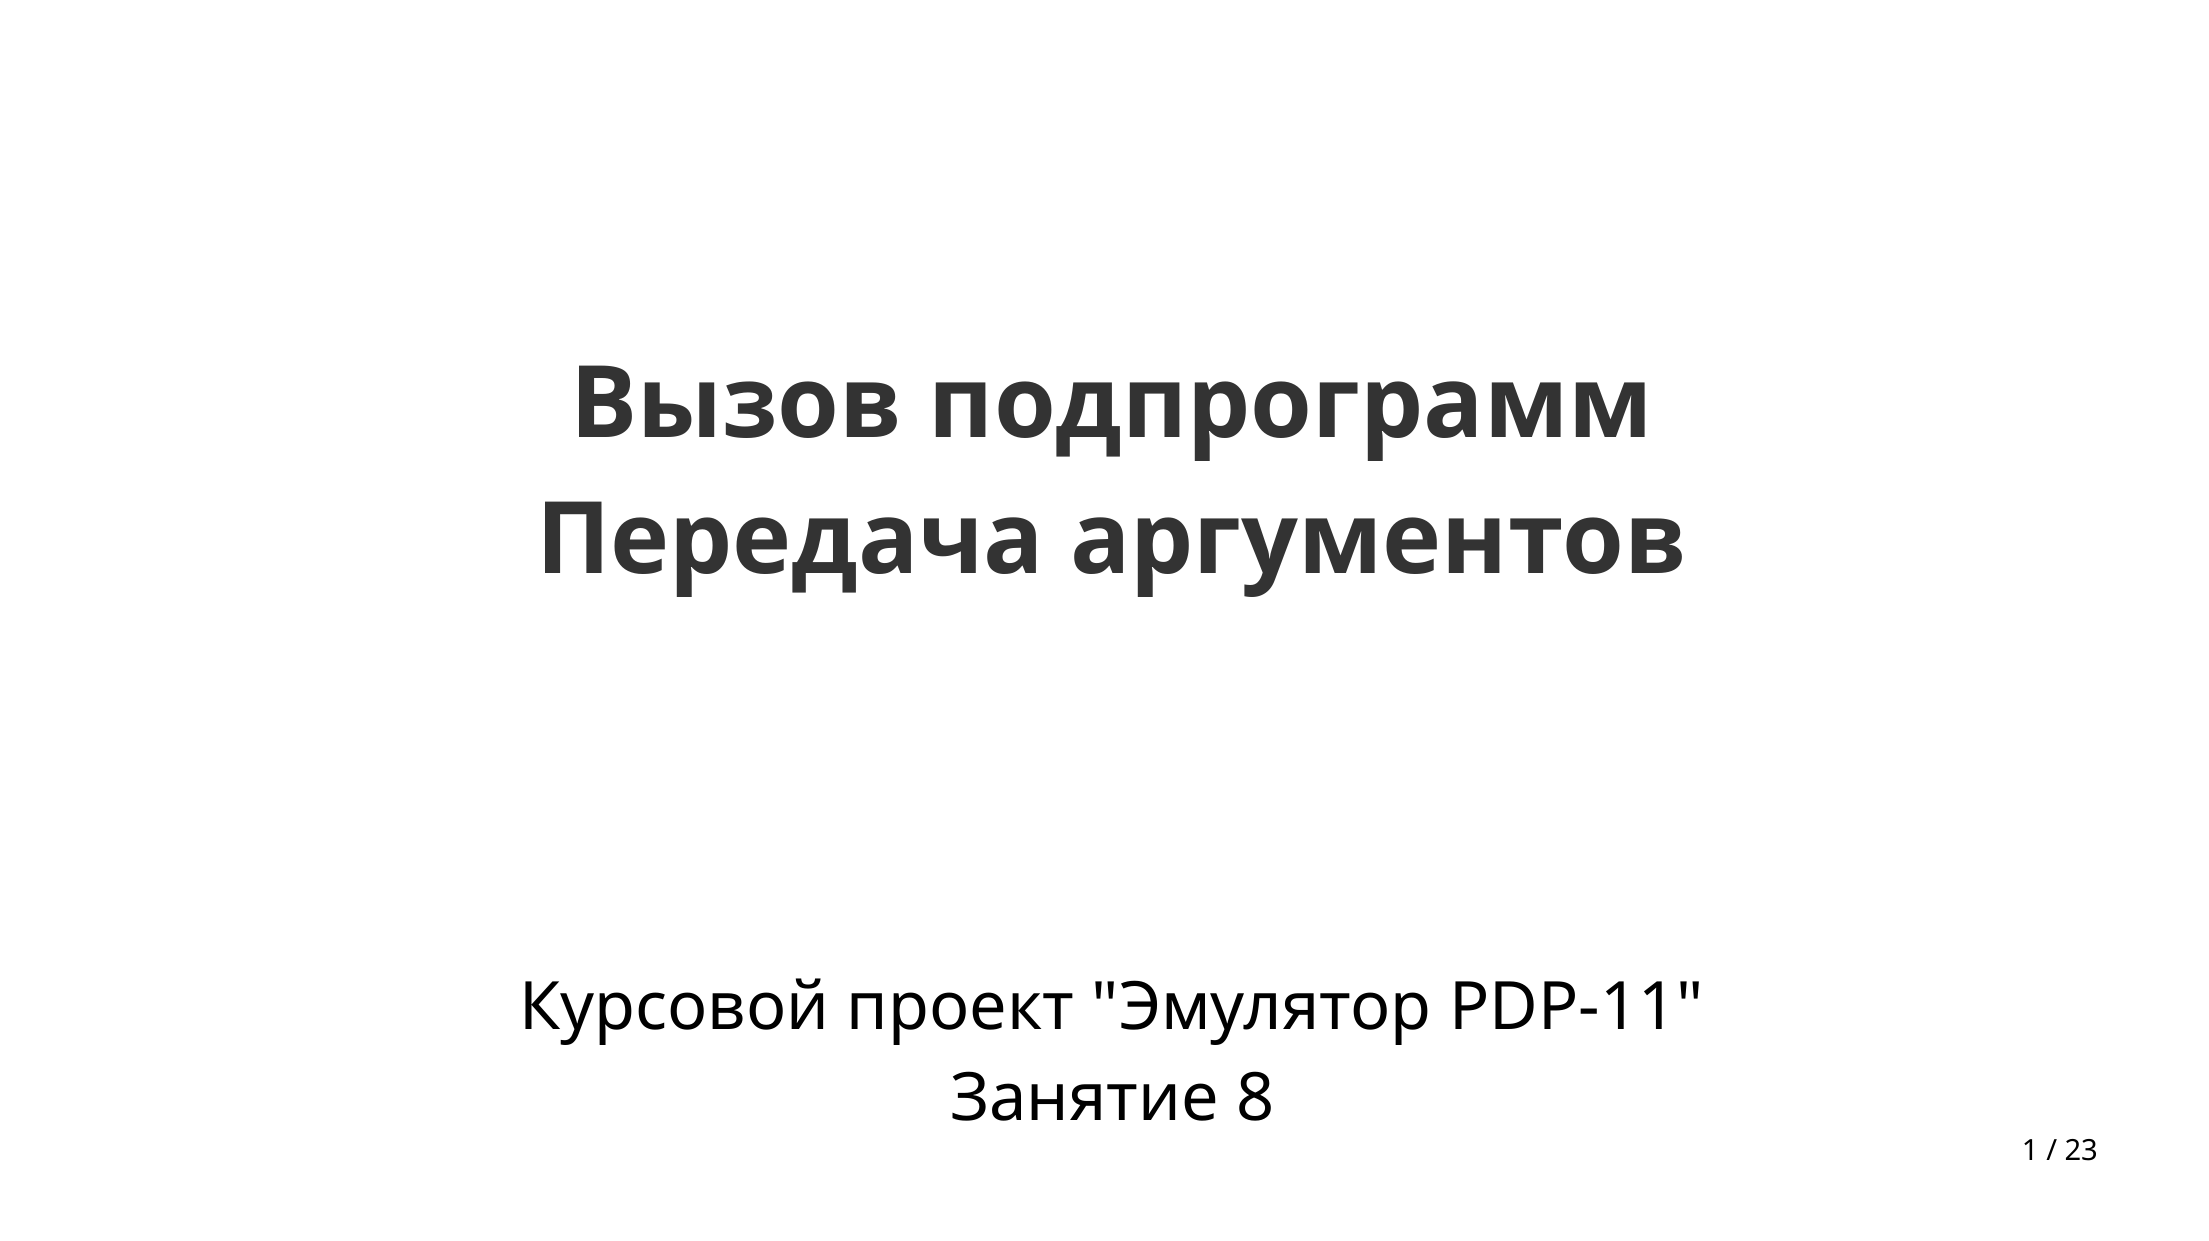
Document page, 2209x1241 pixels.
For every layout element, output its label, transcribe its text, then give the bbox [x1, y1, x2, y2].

title Вызов подпрограмм Передача аргументов [173, 262, 2051, 671]
subtitle Курсовой проект "Эмулятор PDP-11" Занятие 8 [173, 958, 2051, 1140]
